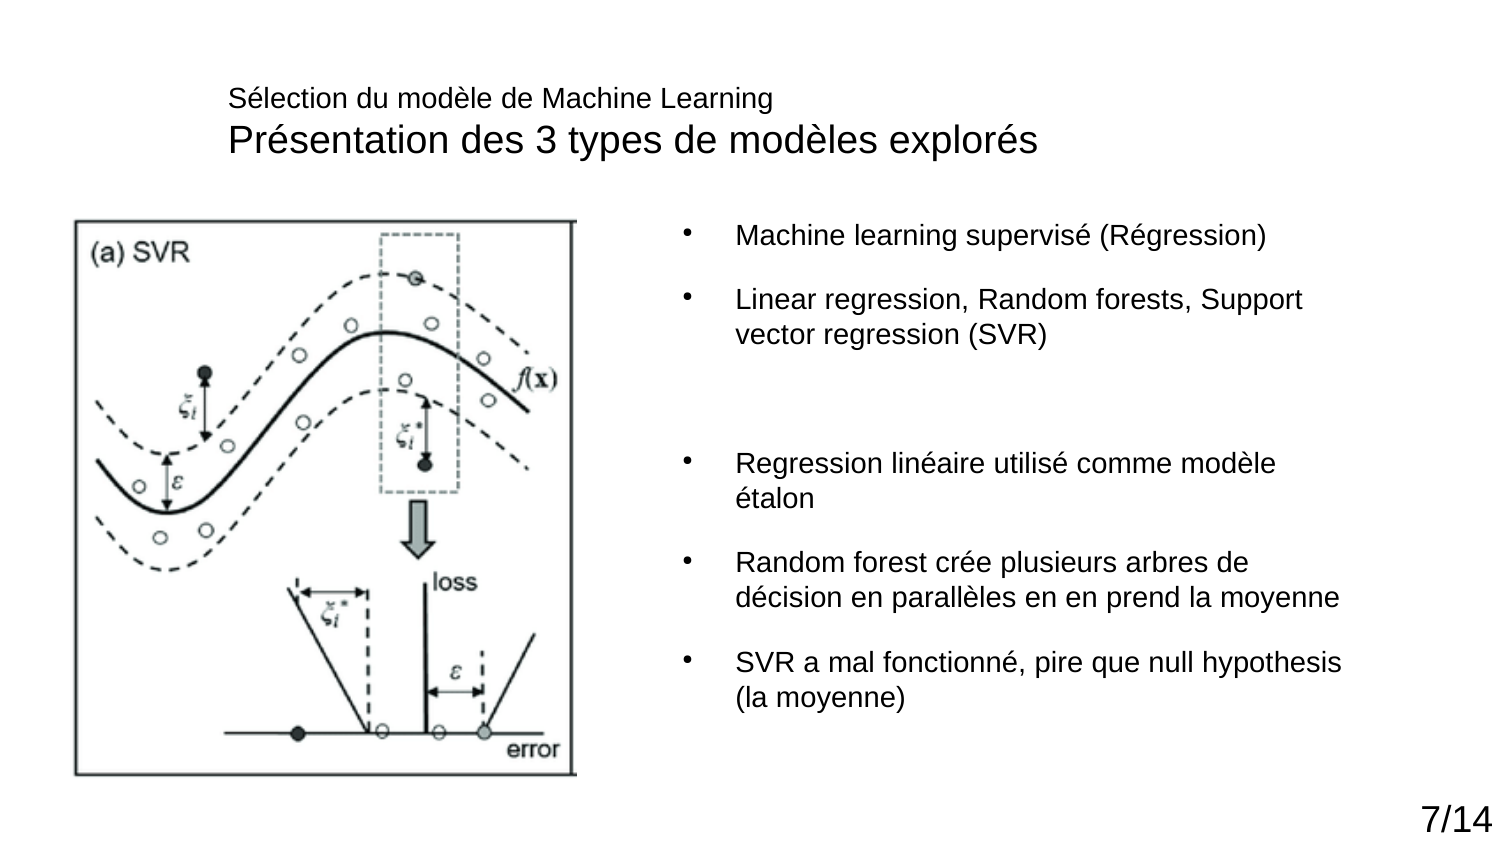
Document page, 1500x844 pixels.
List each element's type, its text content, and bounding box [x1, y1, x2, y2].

list Machine learning supervisé (Régression) Linear regression, Random forests, Support vector regression (SVR) Regression linéaire utilisé comme modèle étalon Random forest crée plusieurs arbres de décision en parallèles en en prend la moyenne SVR a mal fonctionné, pire que null hypothesis (la moyenne) [649, 200, 1380, 780]
title Sélection du modèle de Machine Learning Présentation des 3 types de modèles explorés [212, 64, 1368, 215]
picture [70, 217, 577, 780]
text_box 7/14 [1405, 791, 1500, 844]
